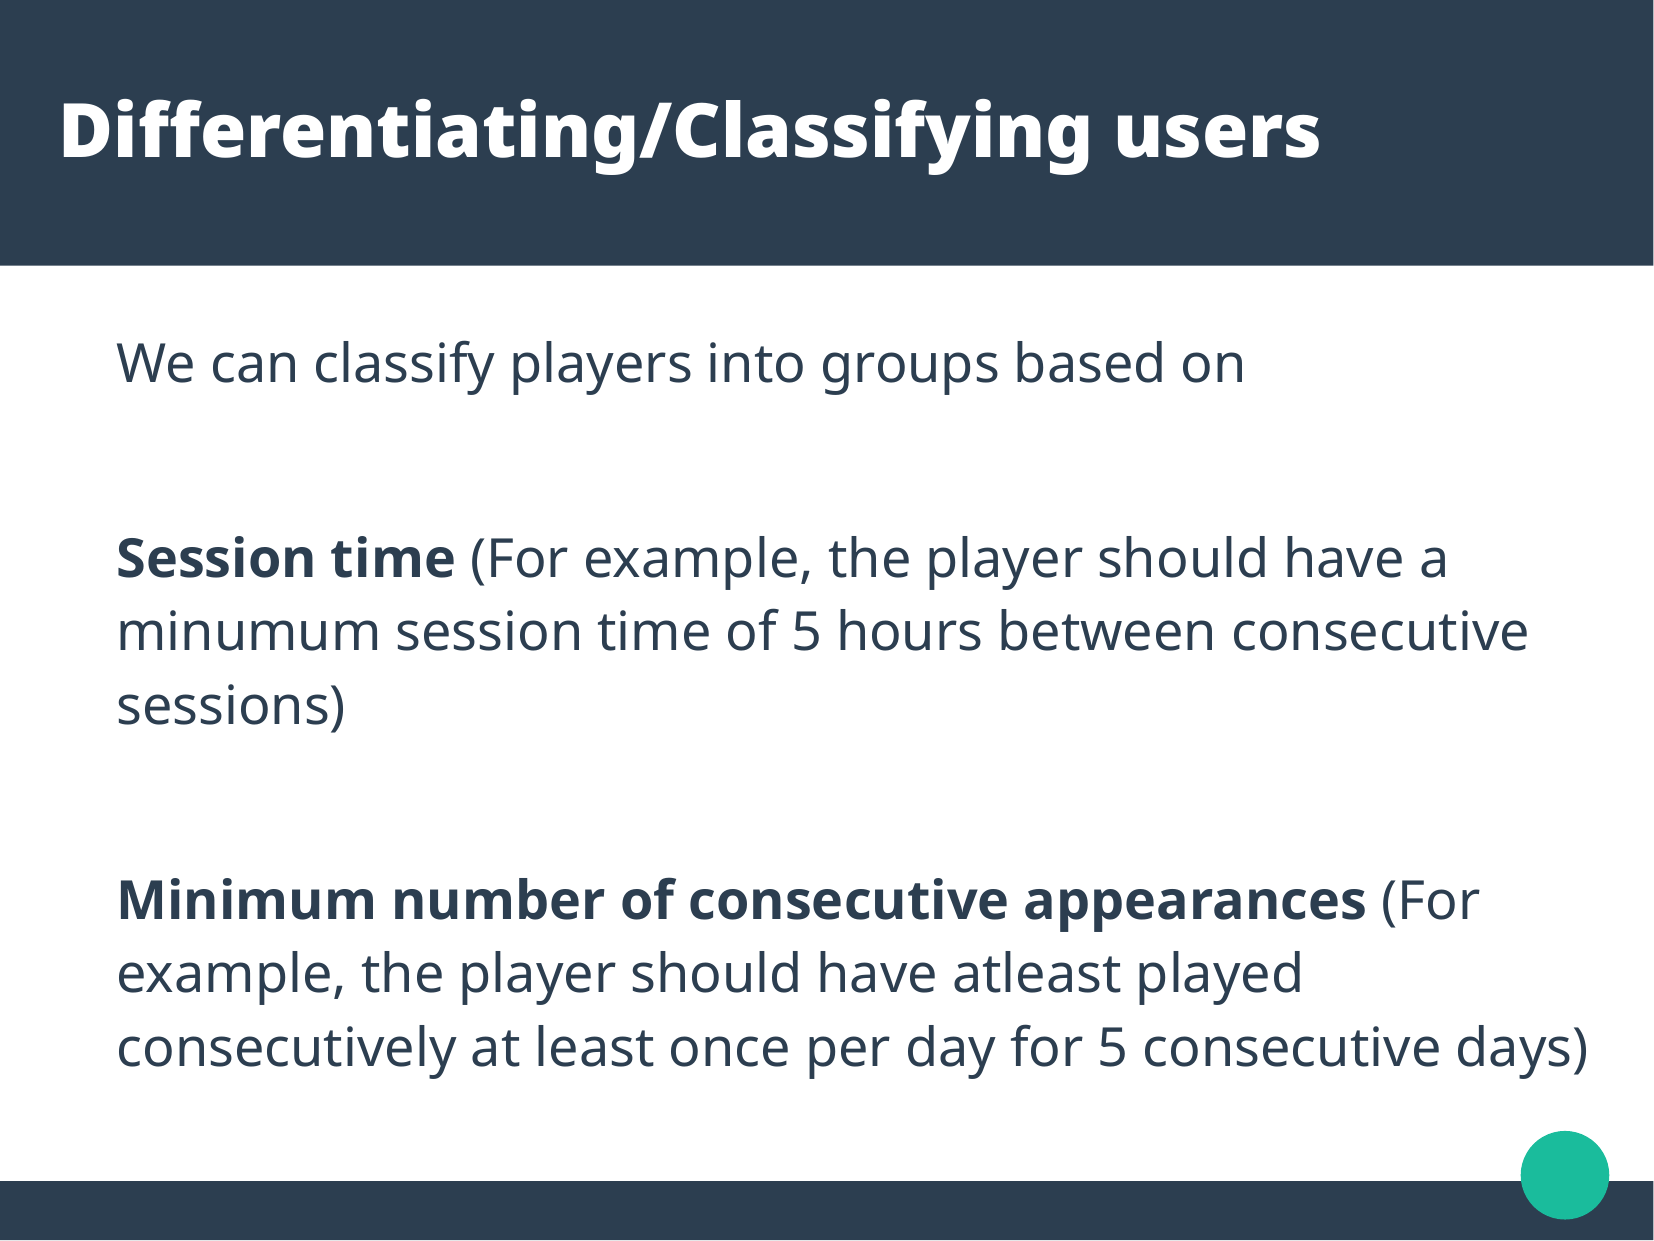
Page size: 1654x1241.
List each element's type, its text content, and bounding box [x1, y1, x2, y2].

title Differentiating/Classifying users [59, 49, 1595, 207]
list We can classify players into groups based on Session time (For example, the player should have a minumum session time of 5 hours between consecutive sessions) Minimum number of consecutive appearances (For example, the player should have atleast played consecutively at least once per day for 5 consecutive days) [59, 324, 1595, 1152]
